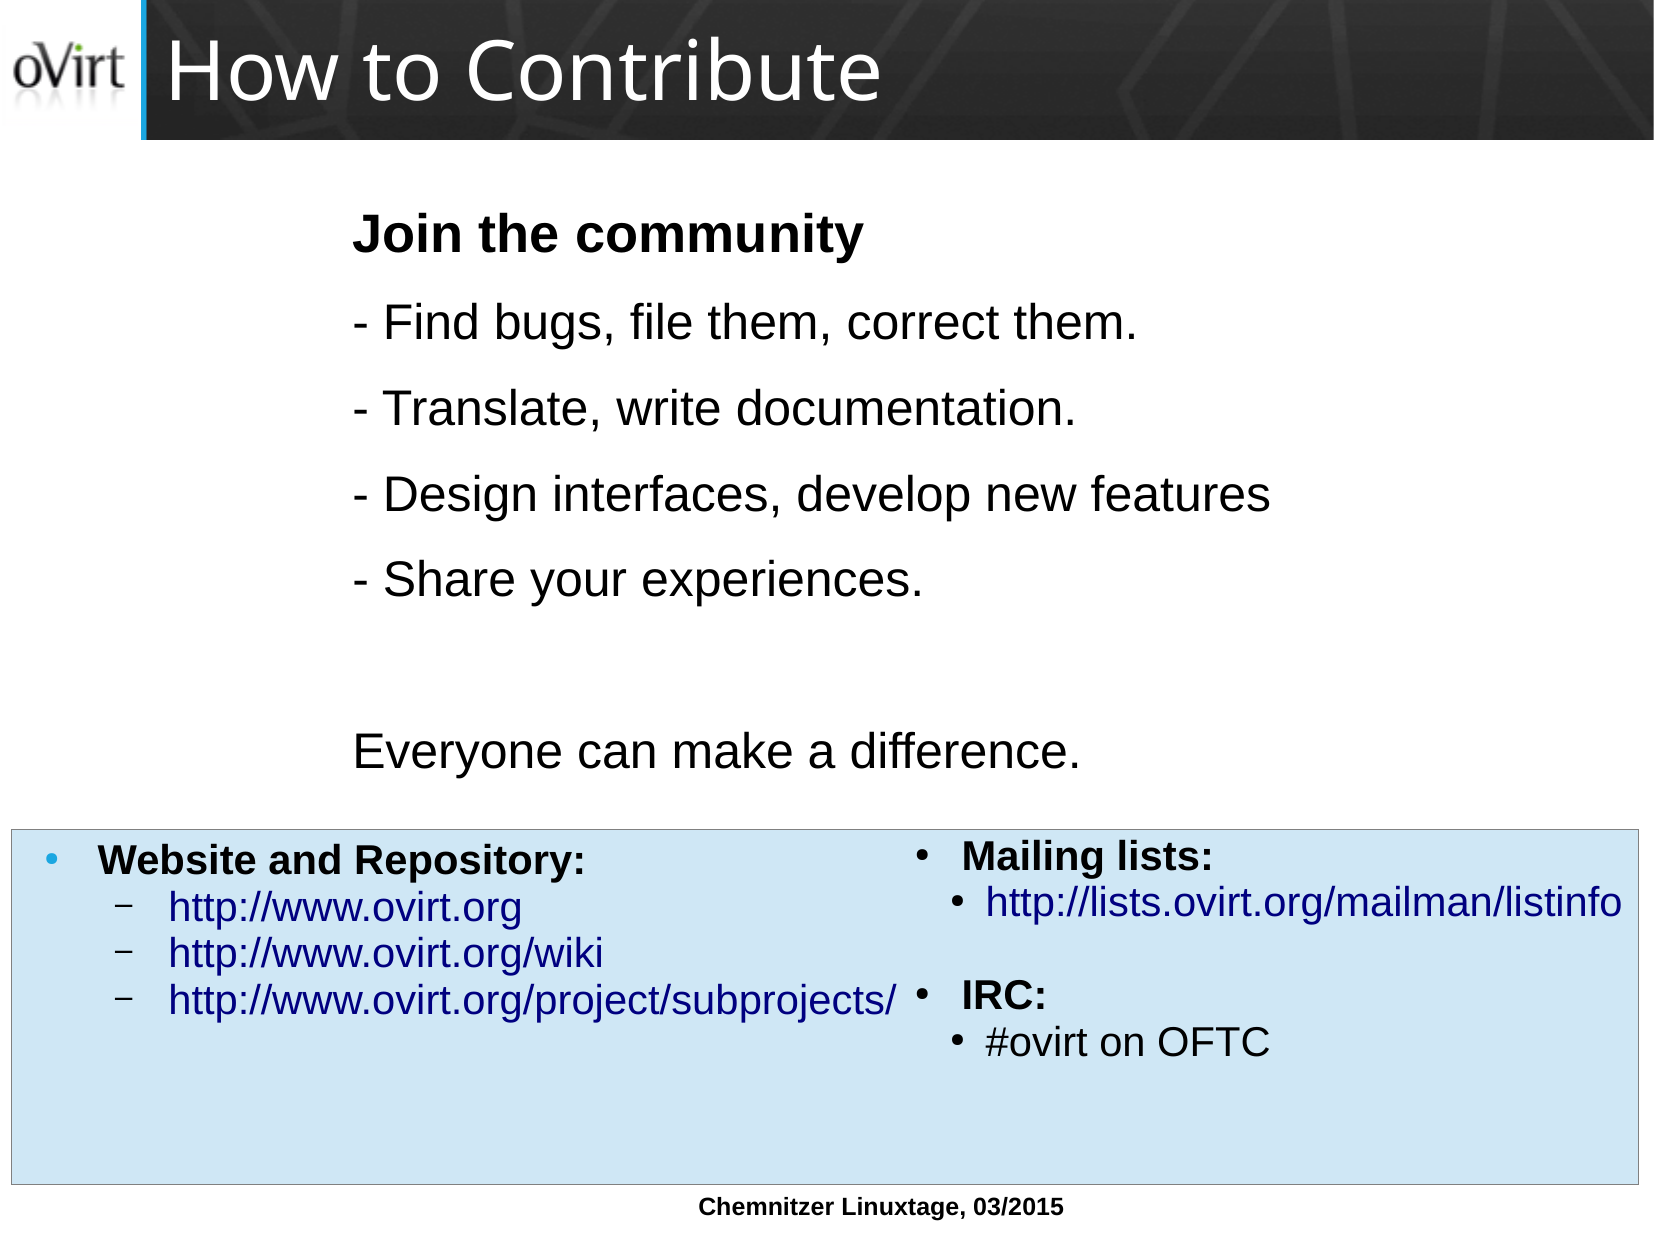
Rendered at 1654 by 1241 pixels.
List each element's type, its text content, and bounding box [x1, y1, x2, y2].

text_box Join the community - Find bugs, file them, correct them. - Translate, write documentation. - Design interfaces, develop new features - Share your experiences. Everyone can make a difference. [337, 196, 1299, 787]
text_box Website and Repository: http://www.ovirt.org http://www.ovirt.org/wiki http://www.ovirt.org/project/subprojects/ [11, 829, 1639, 1185]
text_box Mailing lists: http://lists.ovirt.org/mailman/listinfo IRC: #ovirt on OFTC [900, 825, 1639, 1073]
title How to Contribute [164, 18, 1653, 119]
picture [0, 0, 1654, 140]
